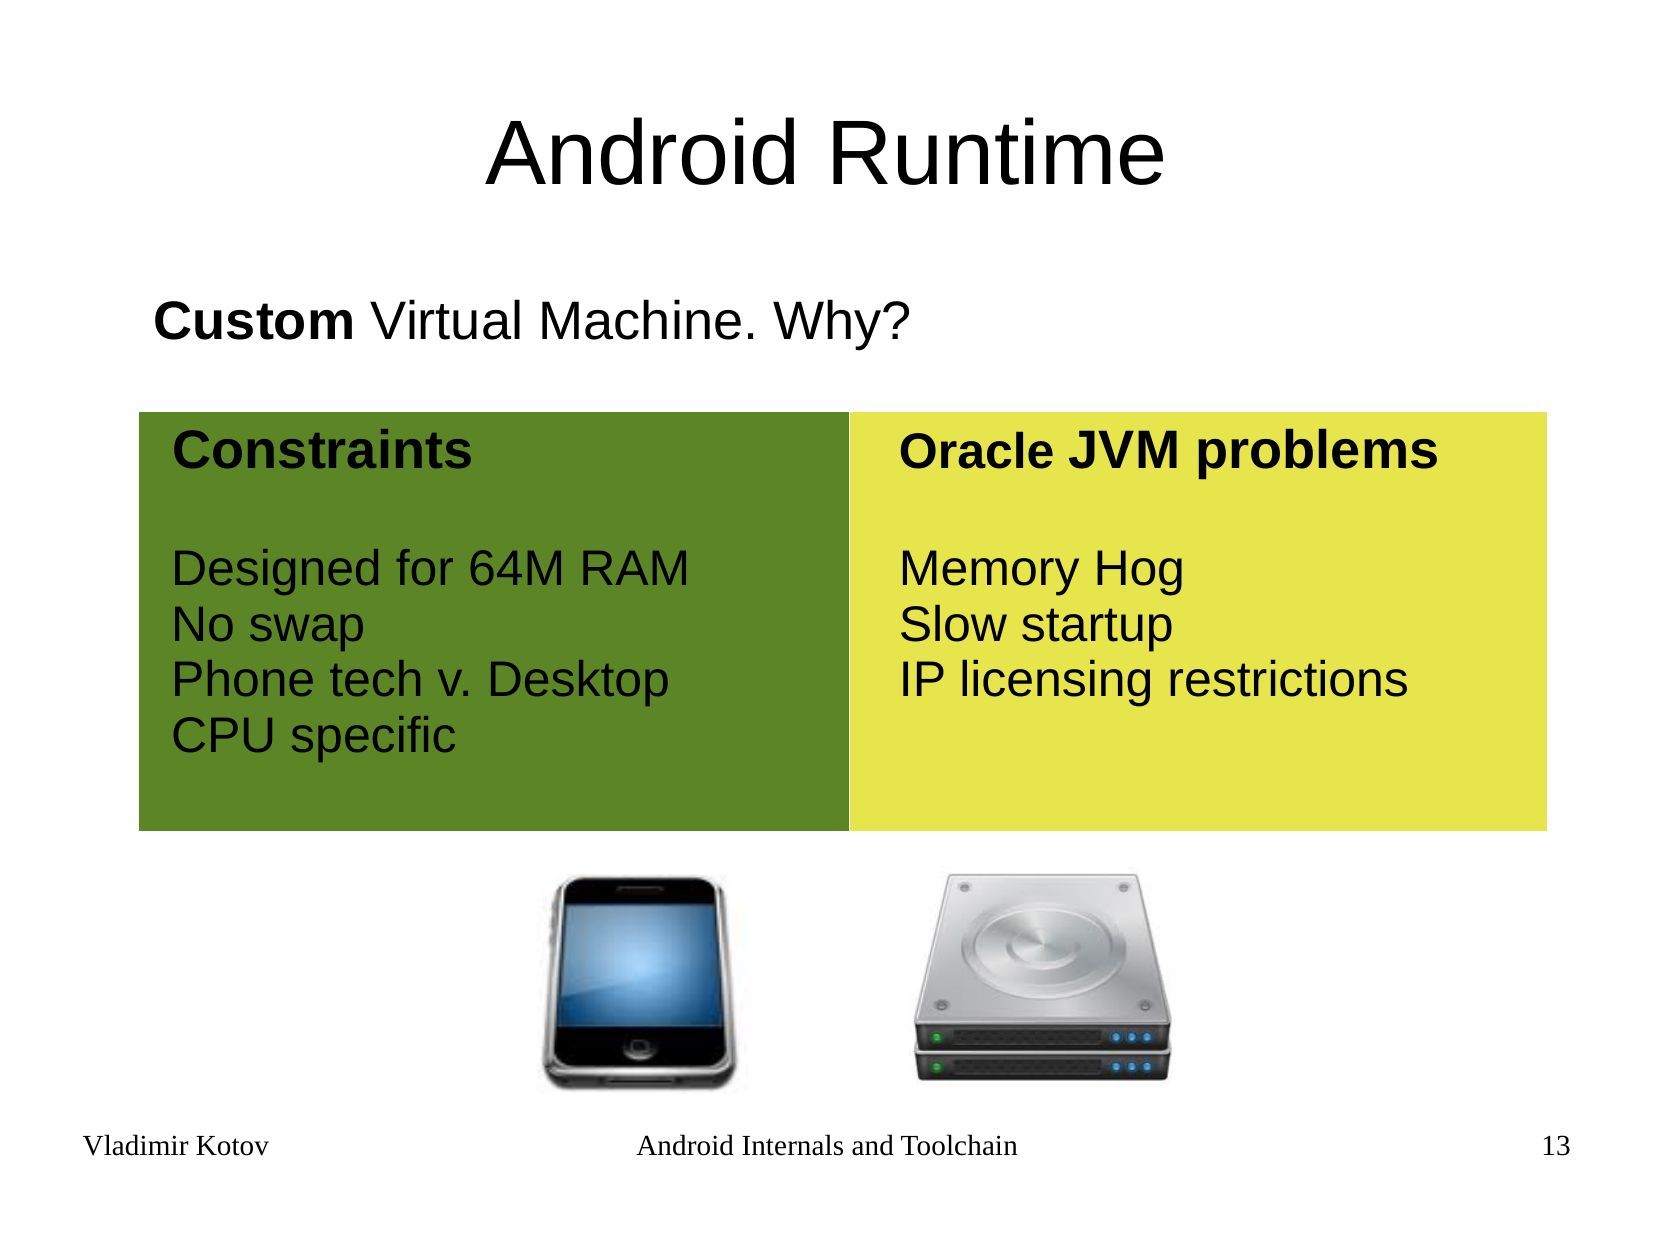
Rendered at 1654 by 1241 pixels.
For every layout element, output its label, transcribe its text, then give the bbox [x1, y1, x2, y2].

list Custom Virtual Machine. Why? [82, 290, 1571, 382]
title Android Runtime [82, 49, 1571, 257]
table_header Constraints Designed for 64M RAM No swap Phone tech v. Desktop CPU specific [139, 412, 849, 831]
picture [519, 874, 763, 1094]
table_header Oracle JVM problems Memory Hog Slow startup IP licensing restrictions [850, 412, 1547, 831]
picture [909, 856, 1177, 1100]
